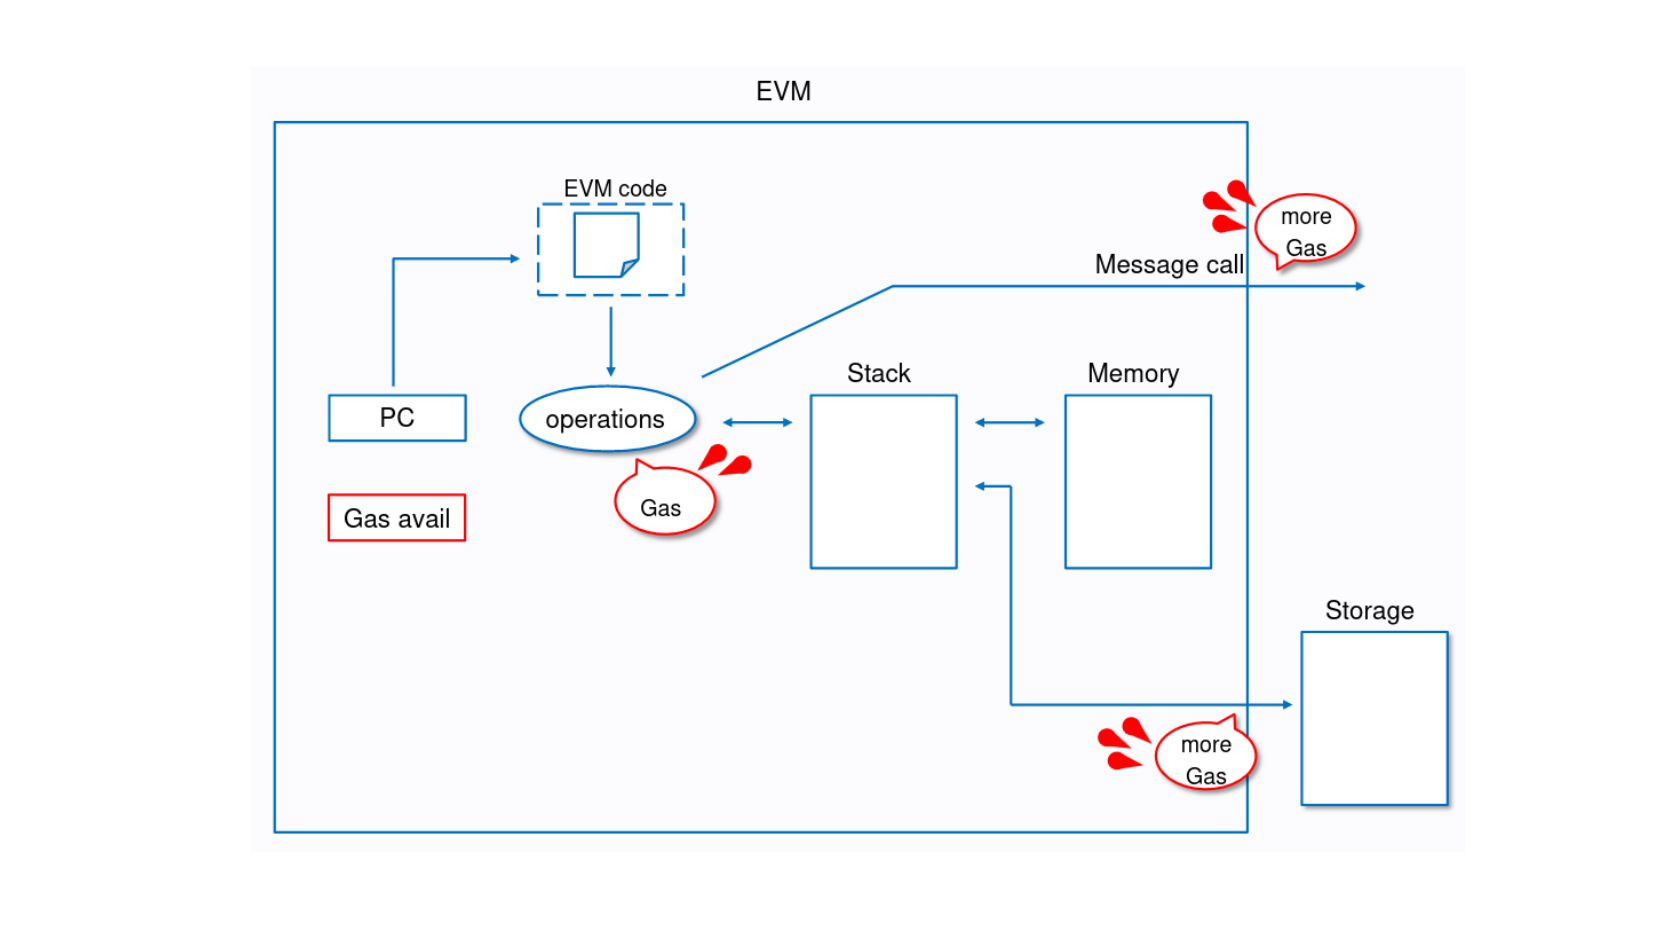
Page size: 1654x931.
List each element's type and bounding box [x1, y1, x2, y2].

picture [251, 66, 1465, 852]
